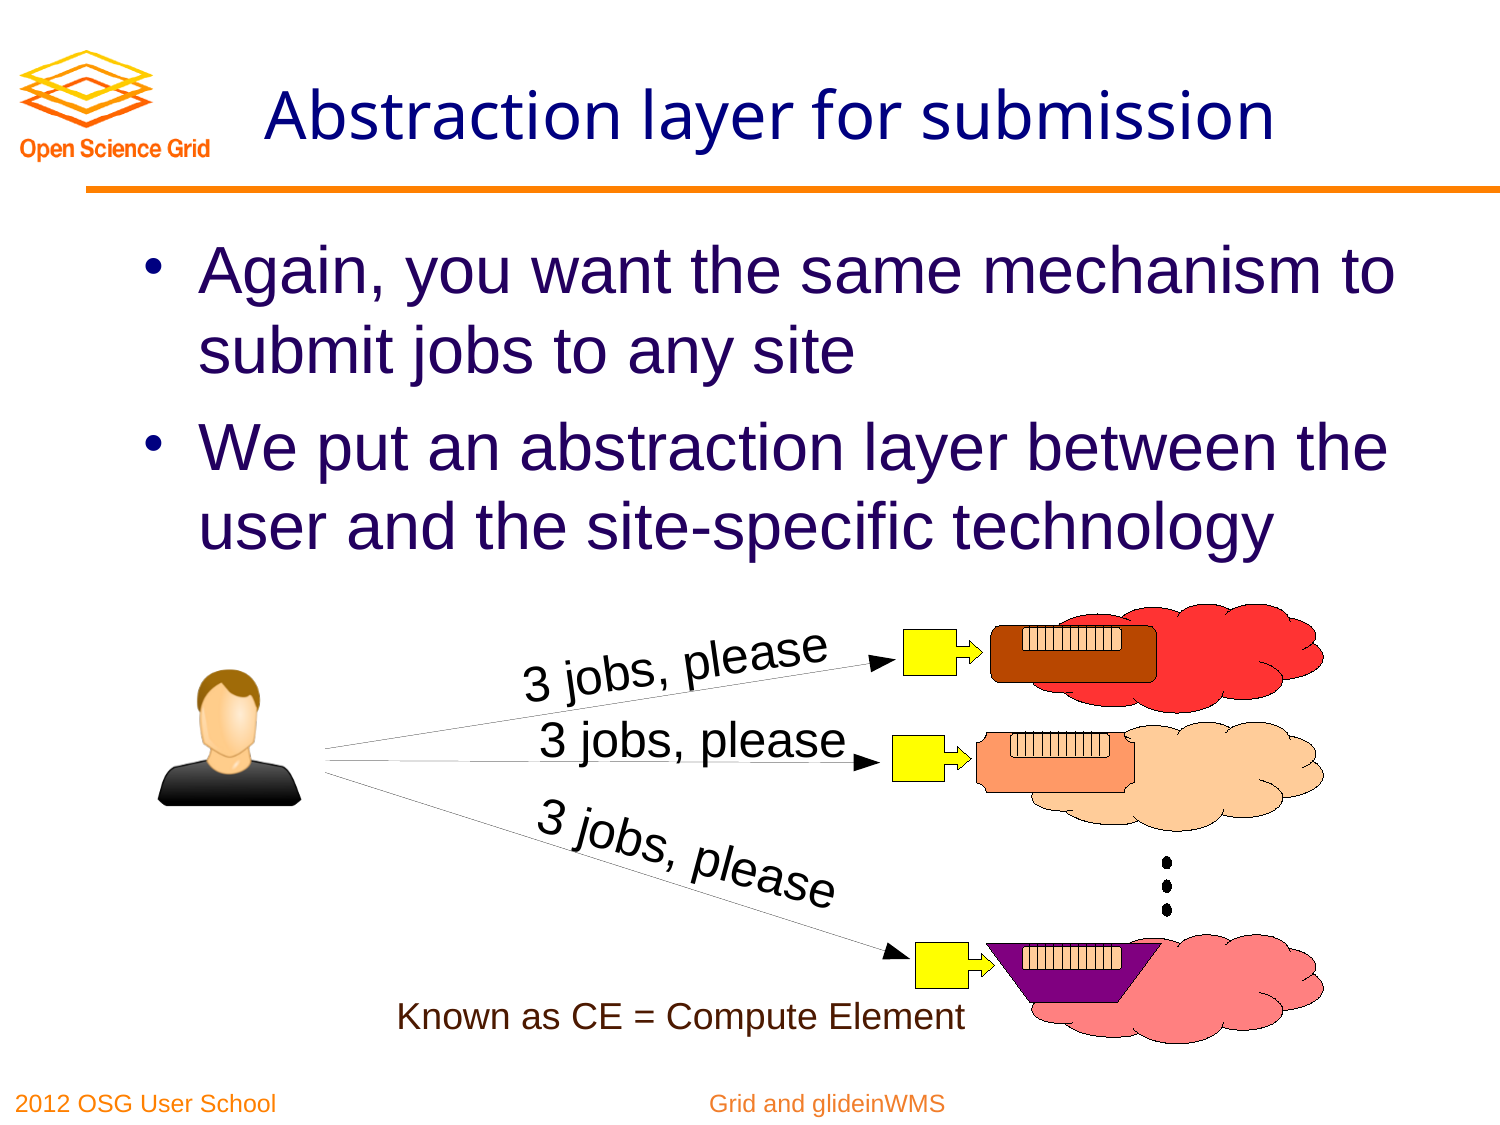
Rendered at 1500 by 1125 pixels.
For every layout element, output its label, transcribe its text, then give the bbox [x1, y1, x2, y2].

text_box [1162, 856, 1172, 869]
text_box [990, 604, 1324, 714]
text_box 3 jobs, please [523, 700, 862, 775]
text_box [1162, 903, 1172, 917]
list Again, you want the same mechanism to submit jobs to any site We put an abstraction layer between the user and the site-specific technology [127, 218, 1430, 962]
text_box [976, 722, 1324, 832]
text_box [903, 629, 983, 676]
text_box 3 jobs, please [503, 601, 852, 723]
title Abstraction layer for submission [201, 18, 1342, 207]
text_box [892, 735, 972, 782]
text_box [986, 934, 1324, 1044]
text_box Known as CE = Compute Element [381, 985, 981, 1045]
picture [0, 27, 201, 179]
picture [154, 659, 305, 810]
text_box 3 jobs, please [516, 771, 918, 946]
text_box [1162, 879, 1172, 893]
text_box [915, 942, 995, 985]
